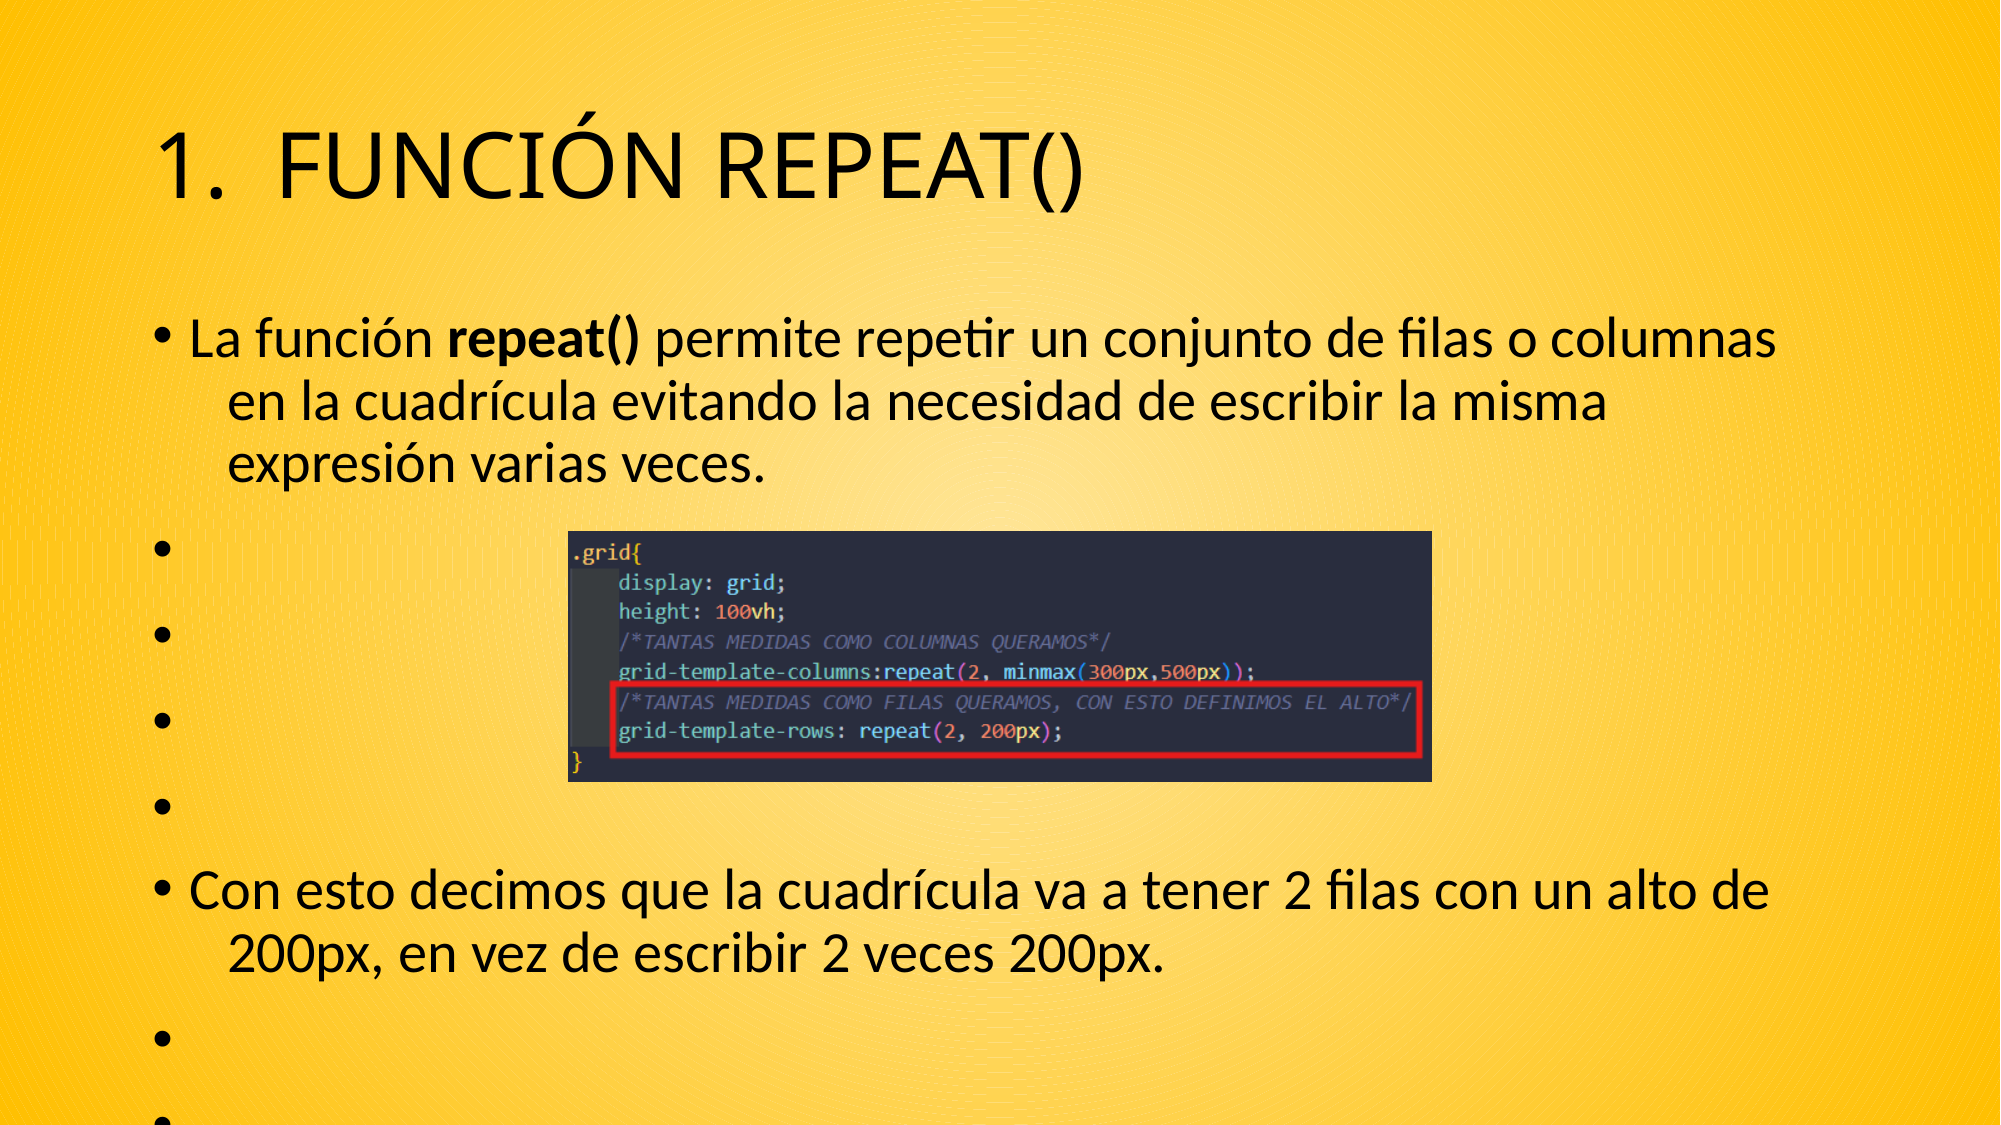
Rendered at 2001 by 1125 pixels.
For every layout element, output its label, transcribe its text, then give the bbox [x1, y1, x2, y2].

picture [568, 531, 1432, 782]
list La función repeat() permite repetir un conjunto de filas o columnas en la cuadrícula evitando la necesidad de escribir la misma expresión varias veces. Con esto decimos que la cuadrícula va a tener 2 filas con un alto de 200px, en vez de escribir 2 veces 200px. [137, 299, 1863, 1014]
title FUNCIÓN REPEAT() [137, 59, 1863, 278]
